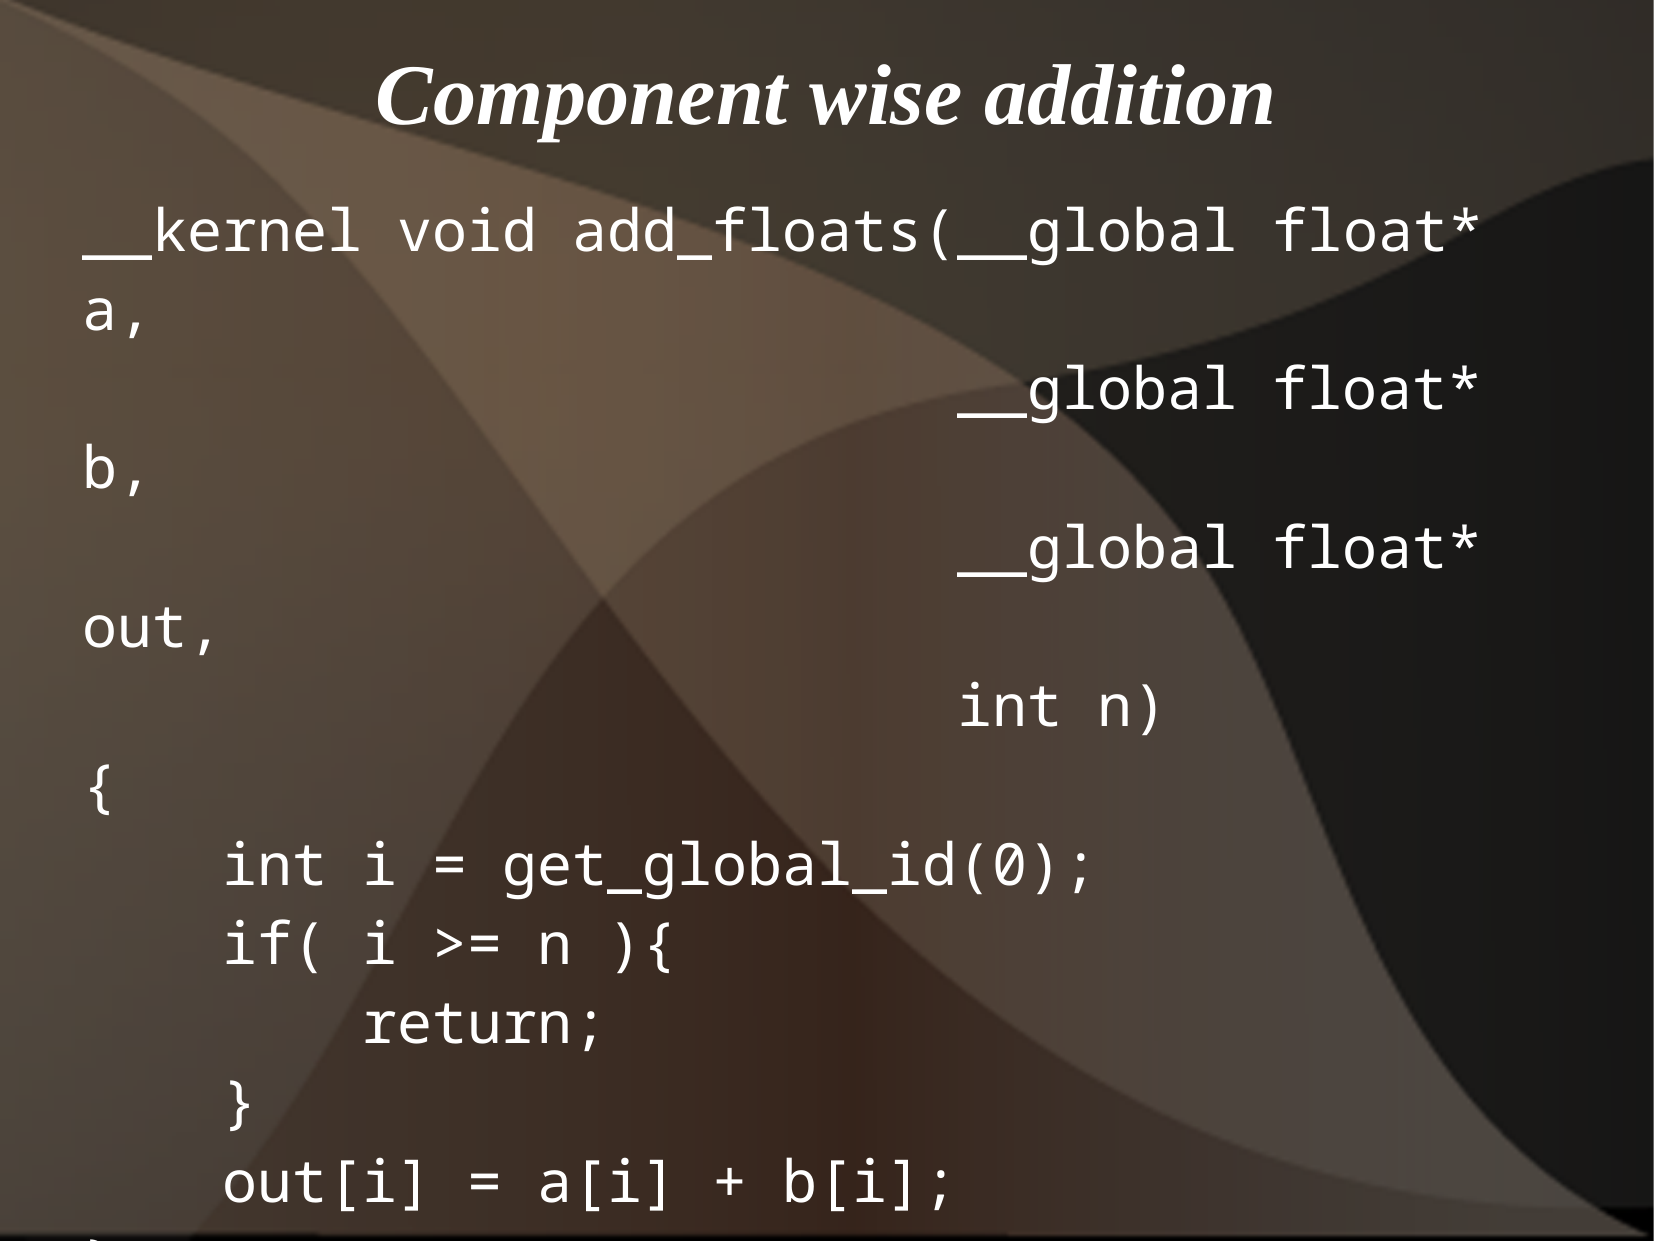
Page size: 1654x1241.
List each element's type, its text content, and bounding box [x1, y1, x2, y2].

picture [0, 0, 1654, 1241]
title Component wise addition [82, 47, 1571, 144]
list __kernel void add_floats(__global float* a, __global float* b, __global float* out, int n) { int i = get_global_id(0); if( i >= n ){ return; } out[i] = a[i] + b[i]; } [82, 188, 1571, 1170]
